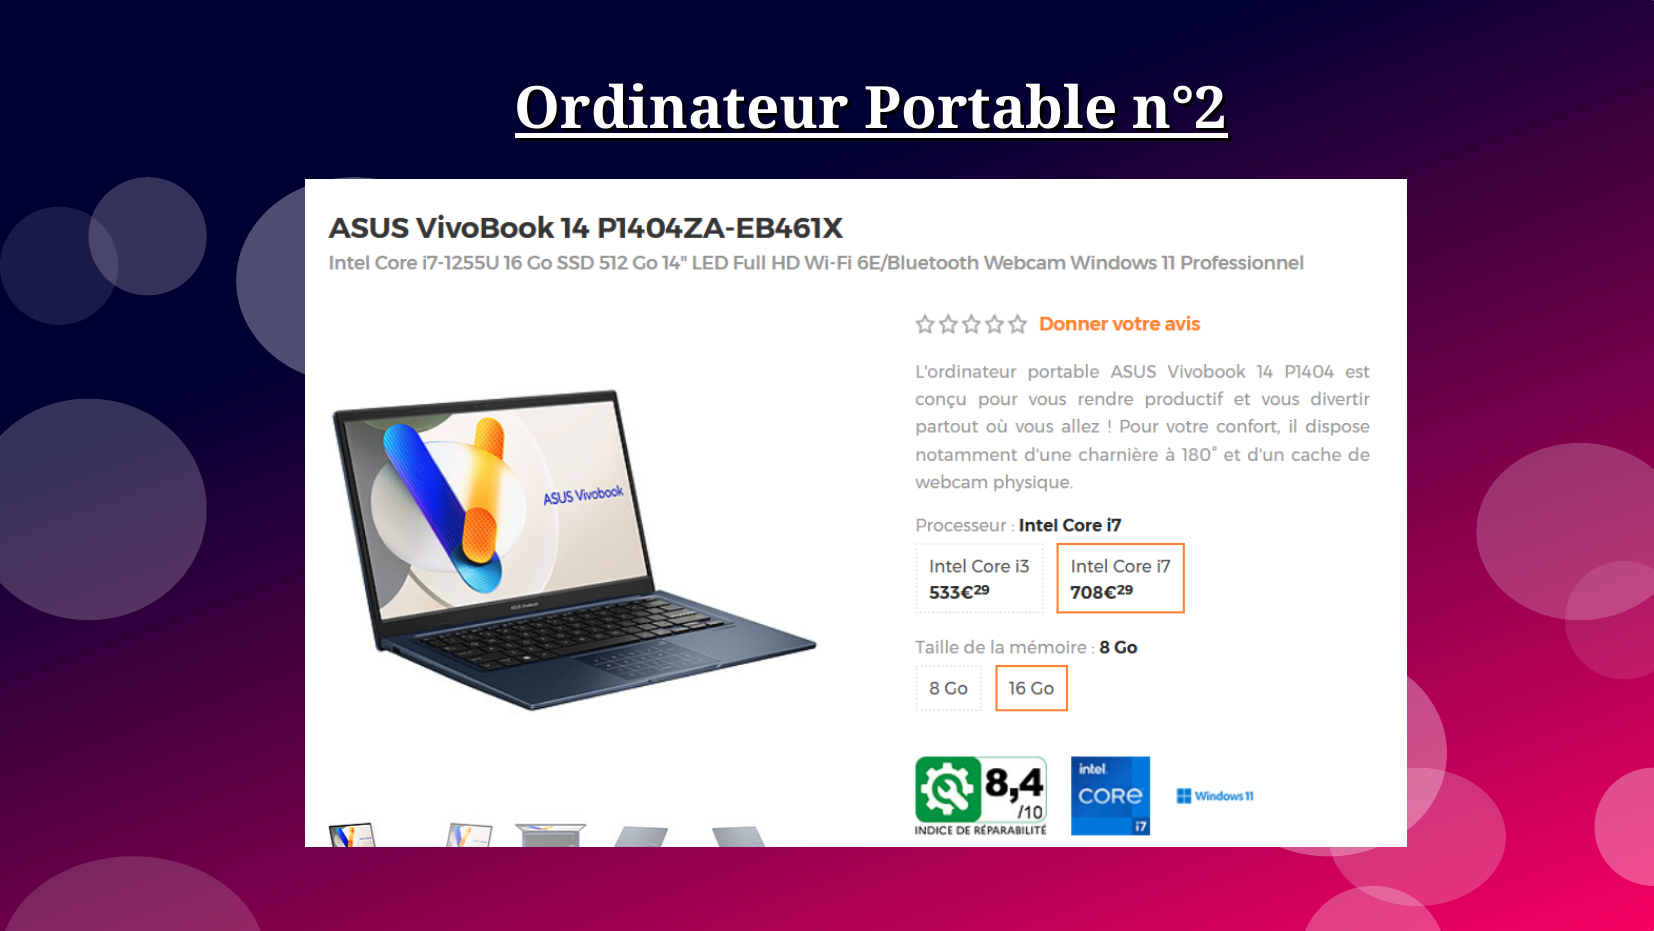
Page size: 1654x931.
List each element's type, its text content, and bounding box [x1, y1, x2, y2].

picture [305, 179, 1407, 847]
text_box Ordinateur Portable n°2 [472, 59, 1270, 179]
